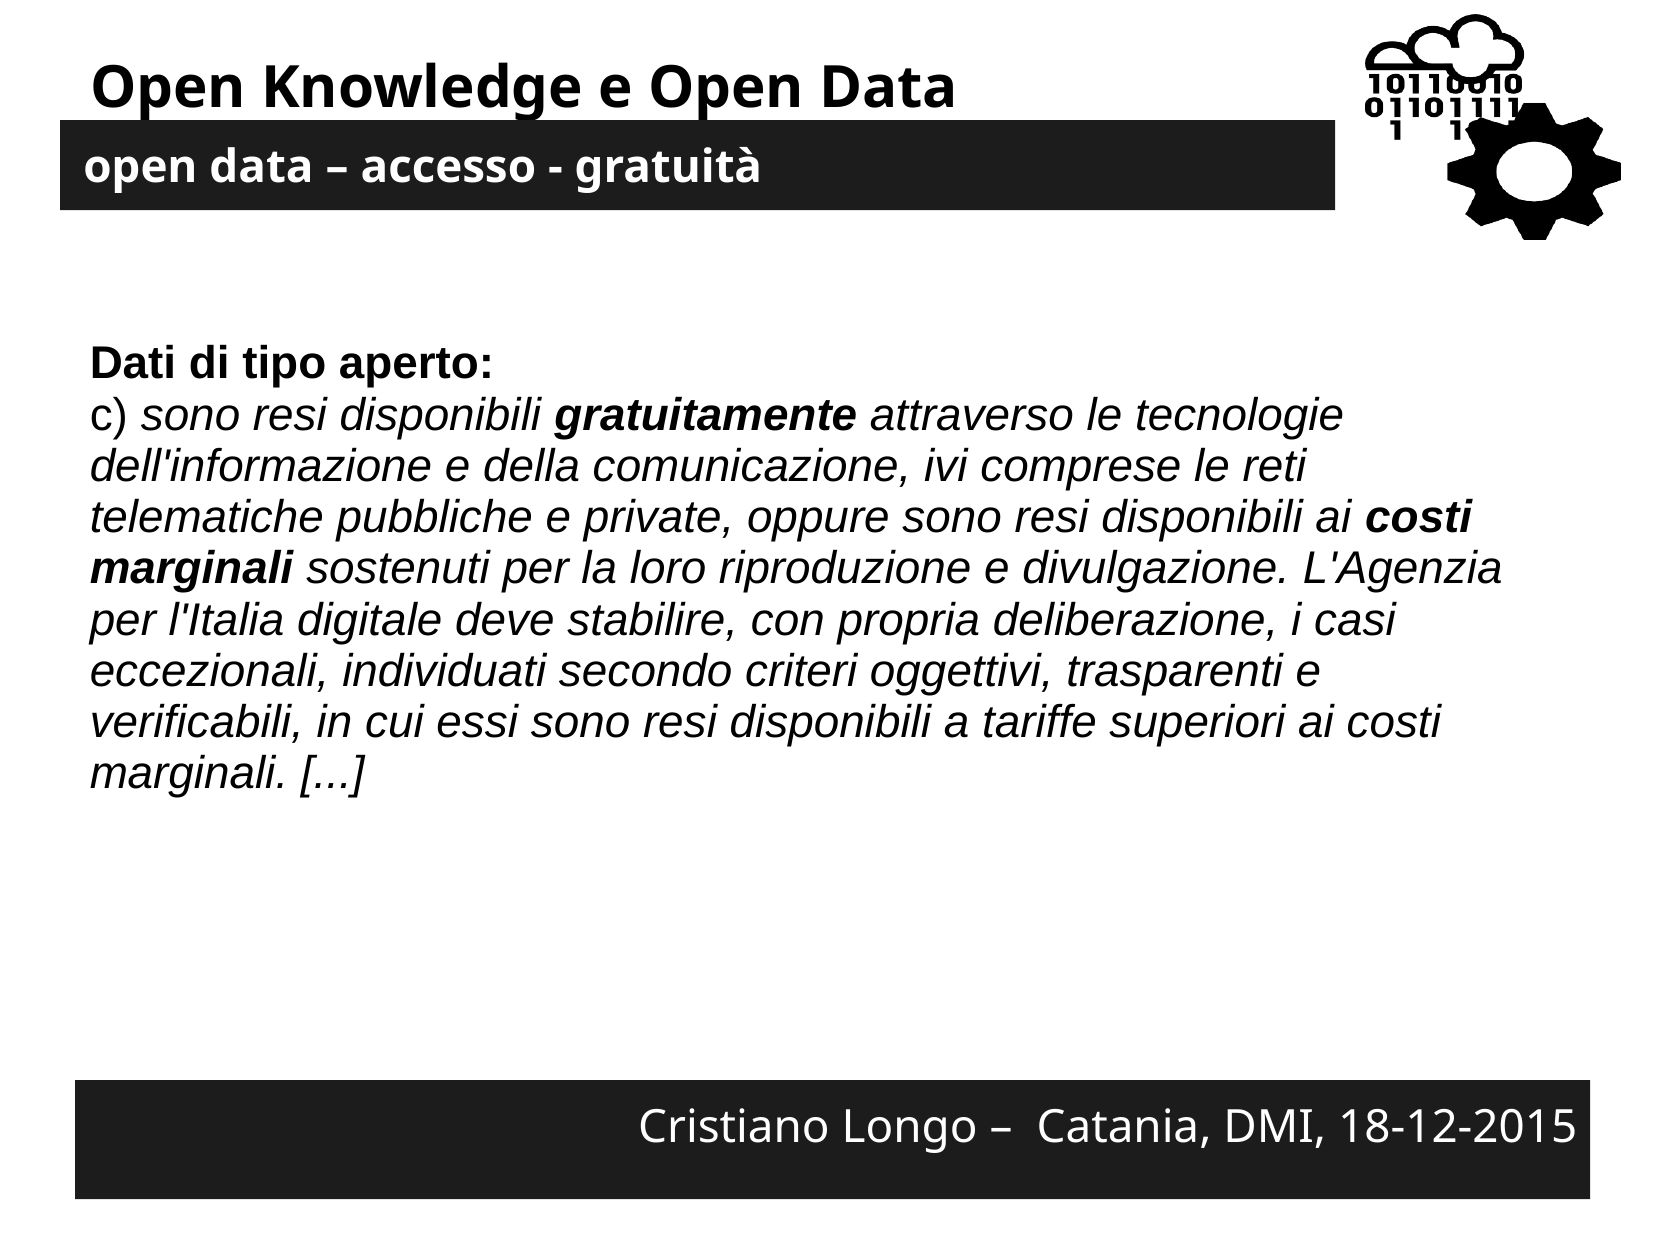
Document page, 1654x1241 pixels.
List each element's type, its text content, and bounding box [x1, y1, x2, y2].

picture [1365, 14, 1621, 241]
list Open Knowledge e Open Data [75, 45, 1325, 120]
list open data – accesso - gratuità [60, 120, 1336, 211]
text_box Dati di tipo aperto: c) sono resi disponibili gratuitamente attraverso le tecnologie dell'informazione e della comunicazione, ivi comprese le reti telematiche pubbliche e private, oppure sono resi disponibili ai costi marginali sostenuti per la loro riproduzione e divulgazione. L'Agenzia per l'Italia digitale deve stabilire, con propria deliberazione, i casi eccezionali, individuati secondo criteri oggettivi, trasparenti e verificabili, in cui essi sono resi disponibili a tariffe superiori ai costi marginali. [...] [75, 330, 1561, 807]
list Cristiano Longo – Catania, DMI, 18-12-2015 [75, 1080, 1591, 1200]
